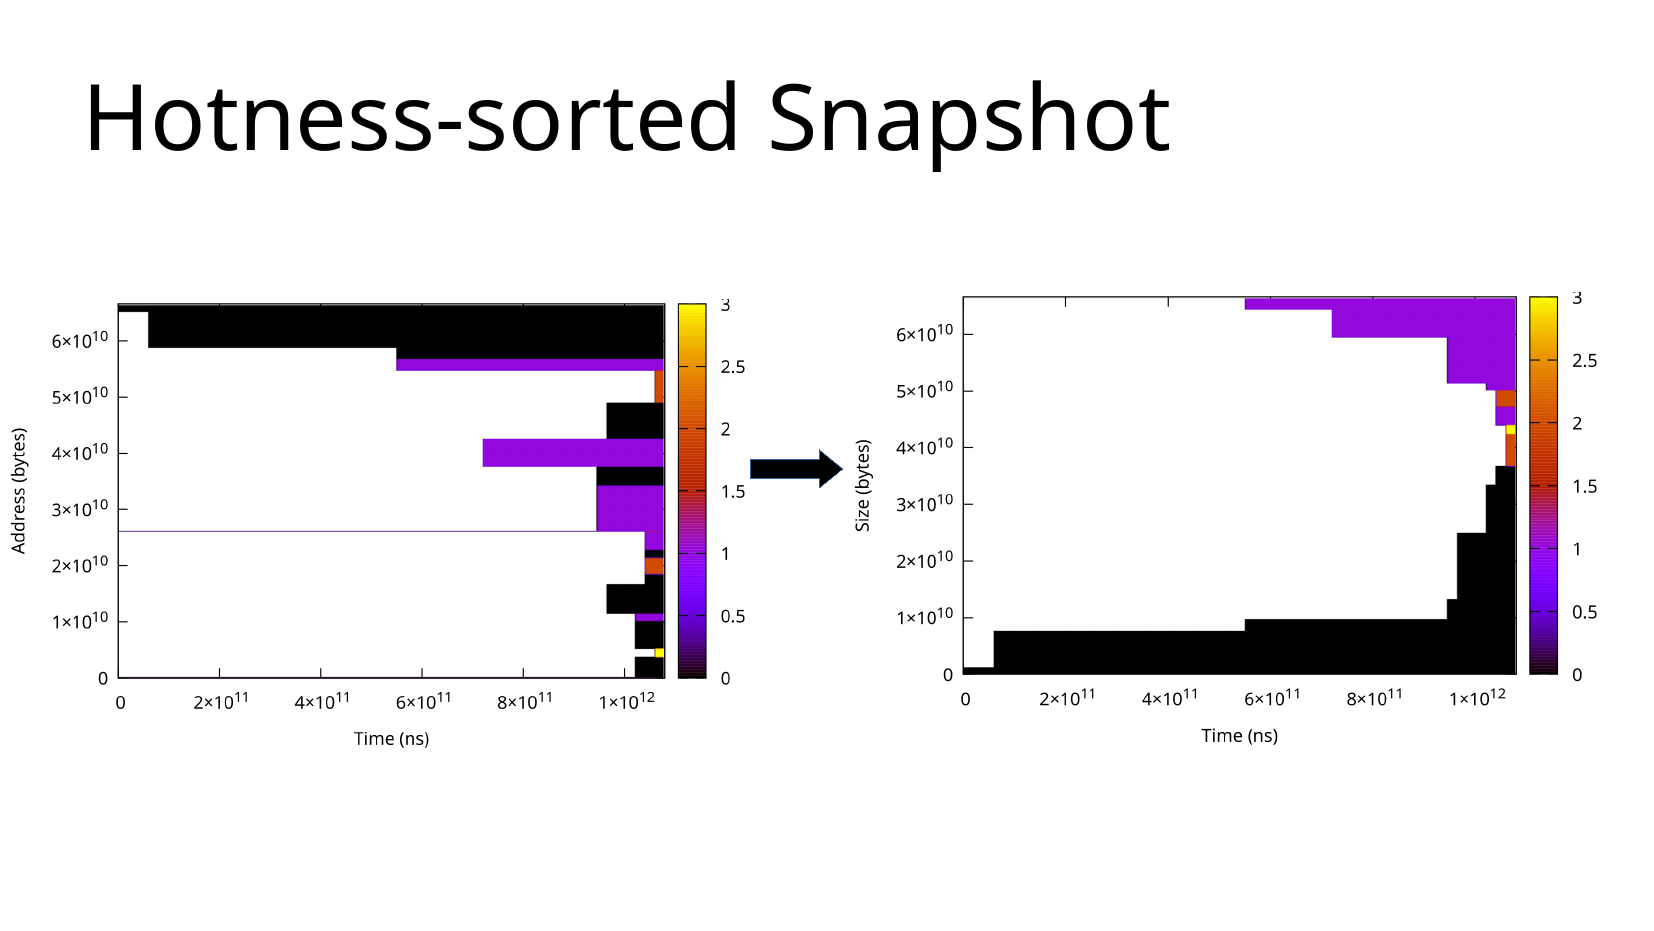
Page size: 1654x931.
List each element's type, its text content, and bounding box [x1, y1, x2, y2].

picture [852, 292, 1597, 748]
title Hotness-sorted Snapshot [82, 37, 1571, 193]
text_box [750, 449, 843, 488]
picture [8, 299, 745, 751]
